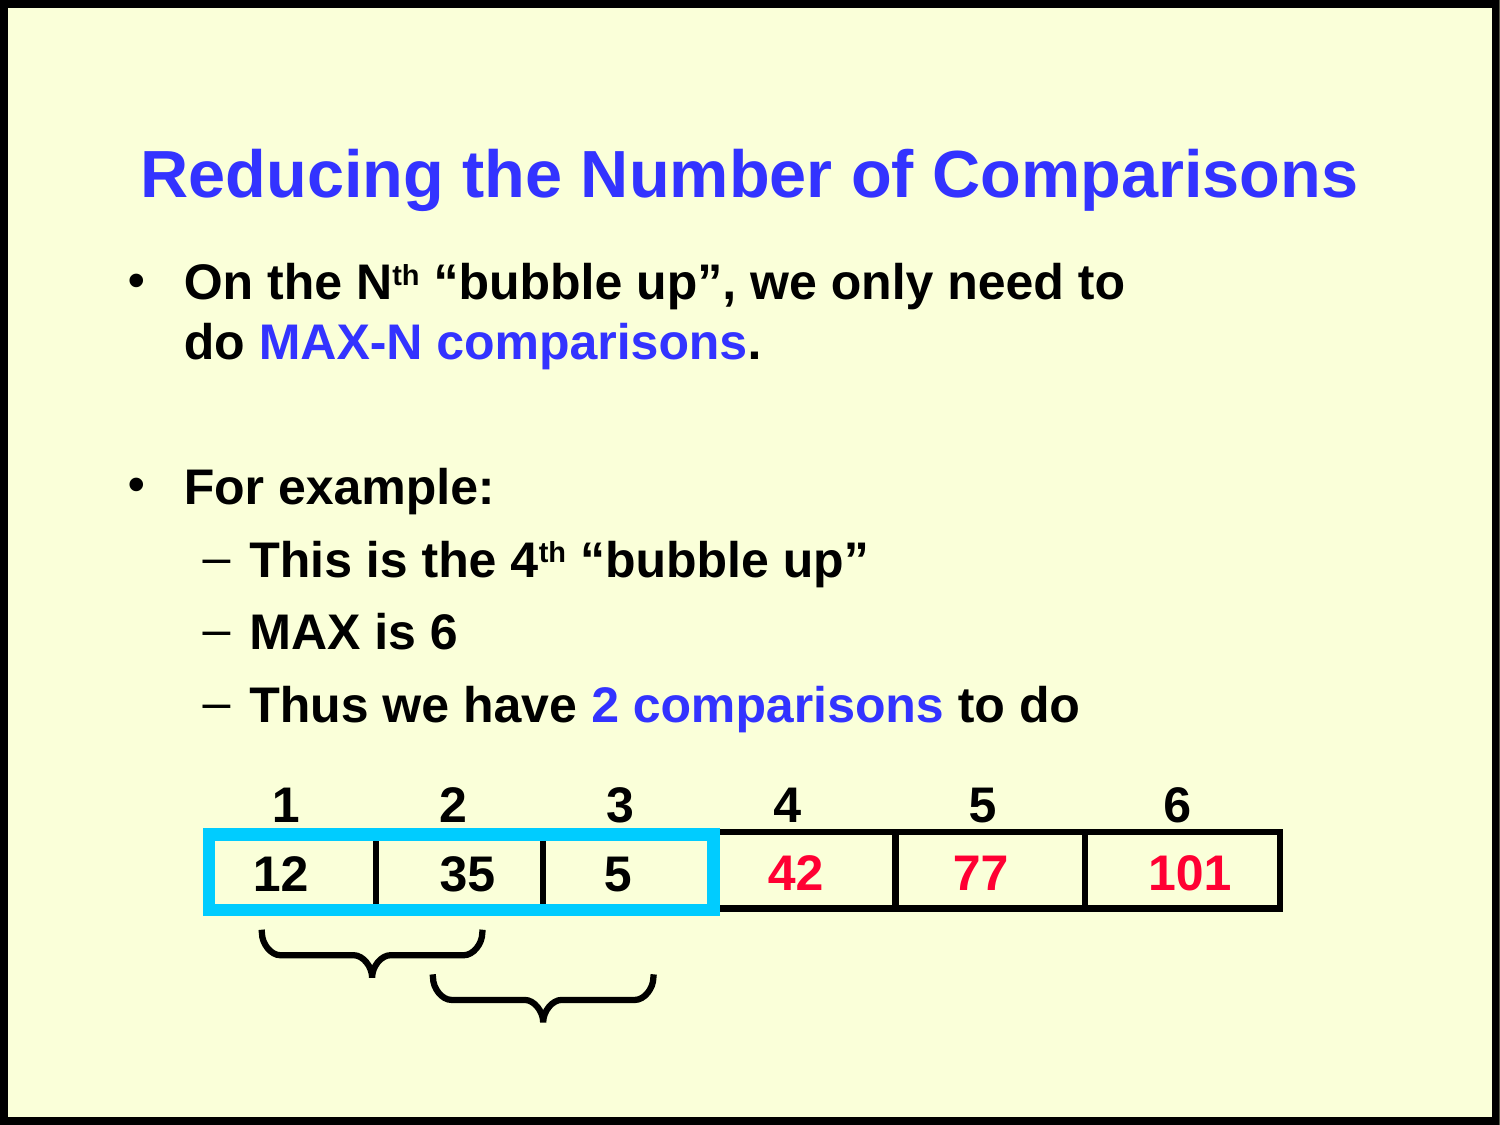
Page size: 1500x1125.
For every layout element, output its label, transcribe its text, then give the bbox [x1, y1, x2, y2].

text_box 5 [574, 841, 647, 904]
title Reducing the Number of Comparisons [112, 99, 1388, 242]
text_box 77 [923, 840, 1024, 909]
text_box 35 [396, 841, 511, 904]
list On the Nth “bubble up”, we only need to do MAX-N comparisons. For example: This is the 4th “bubble up” MAX is 6 Thus we have 2 comparisons to do [112, 242, 1388, 1000]
text_box 1 2 3 4 5 6 [256, 764, 1210, 840]
text_box 101 [1118, 833, 1247, 909]
text_box 42 [752, 840, 839, 909]
text_box 12 [237, 841, 324, 904]
